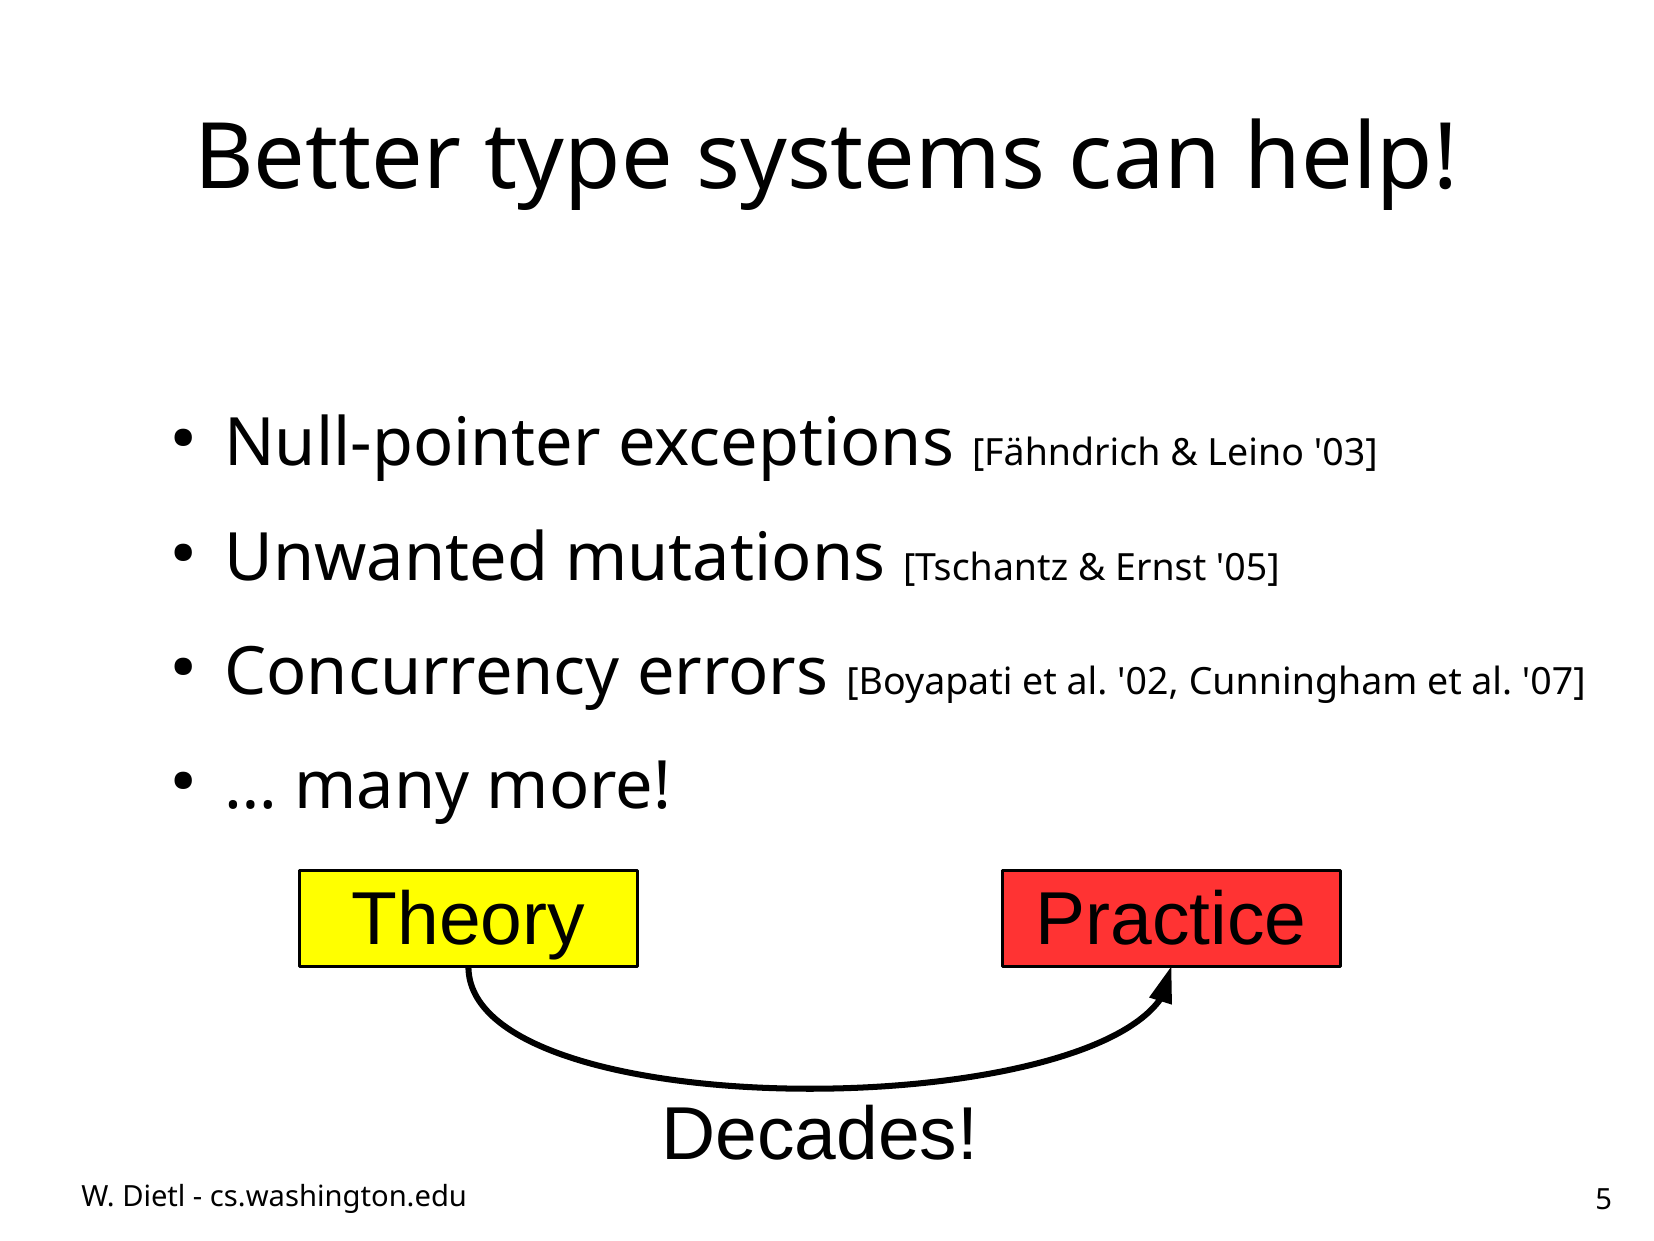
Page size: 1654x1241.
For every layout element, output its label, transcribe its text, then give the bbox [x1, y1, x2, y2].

text_box Theory [299, 870, 638, 967]
list Null-pointer exceptions [Fähndrich & Leino '03] Unwanted mutations [Tschantz & Ernst '05] Concurrency errors [Boyapati et al. '02, Cunningham et al. '07] … many more! [82, 290, 1613, 1094]
text_box Practice [1002, 870, 1341, 967]
title Better type systems can help! [82, 49, 1571, 257]
